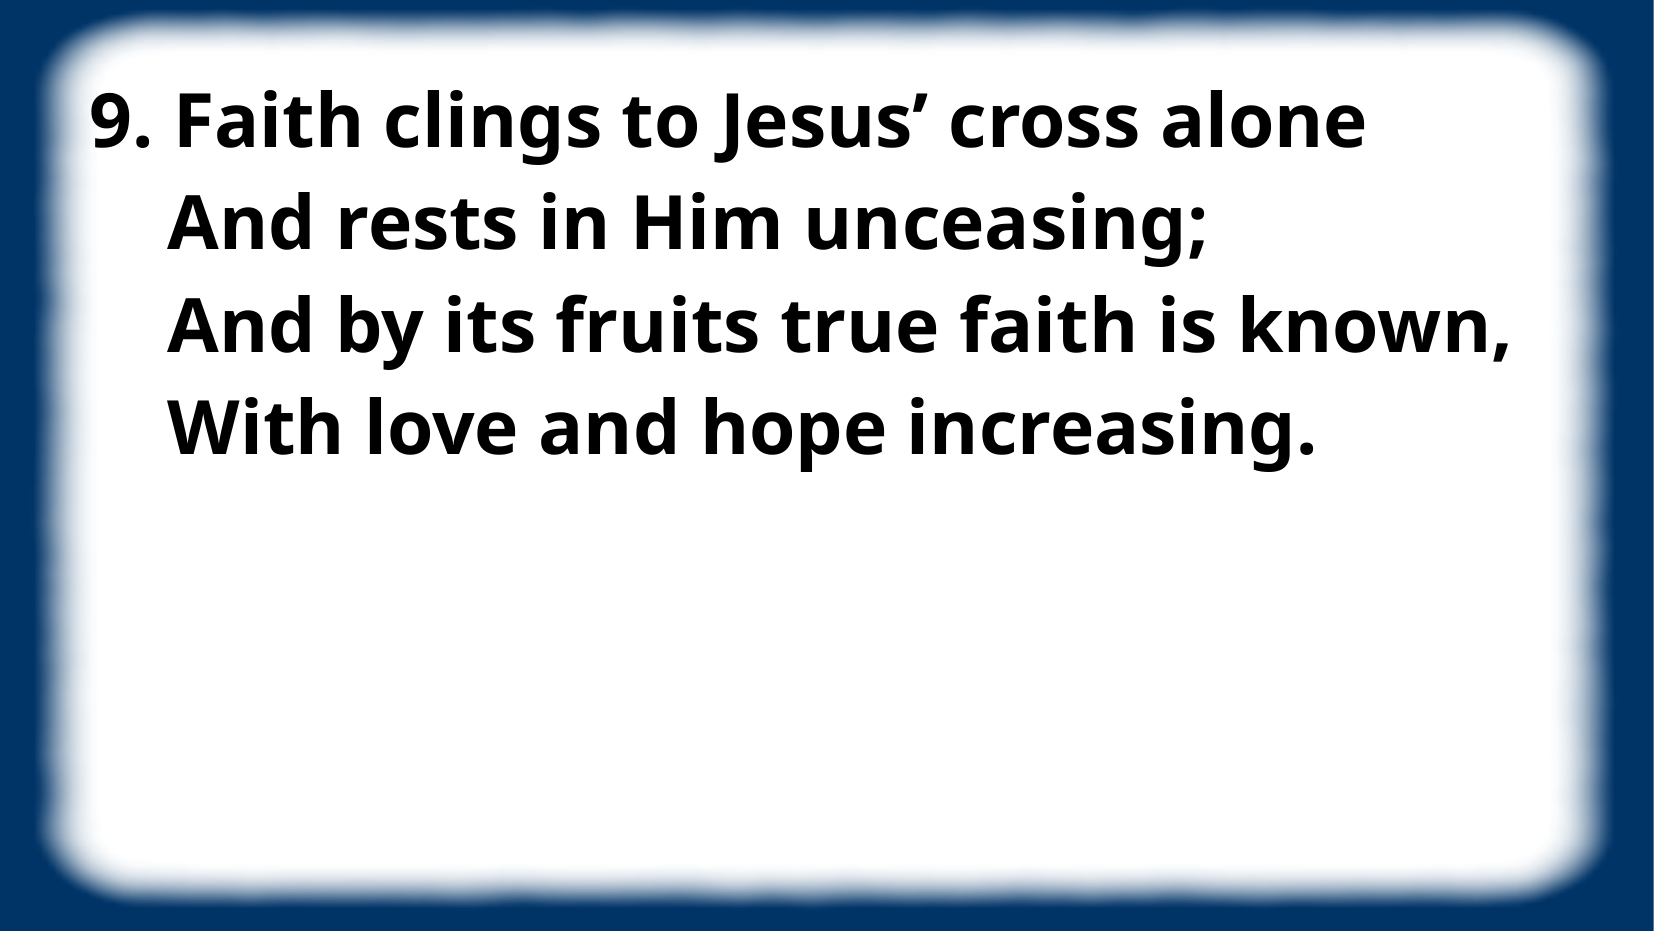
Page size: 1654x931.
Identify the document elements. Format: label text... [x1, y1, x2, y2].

picture [0, 0, 1654, 931]
text_box 9. Faith clings to Jesus’ cross alone And rests in Him unceasing; And by its fruits true faith is known, With love and hope increasing. [75, 60, 1576, 475]
